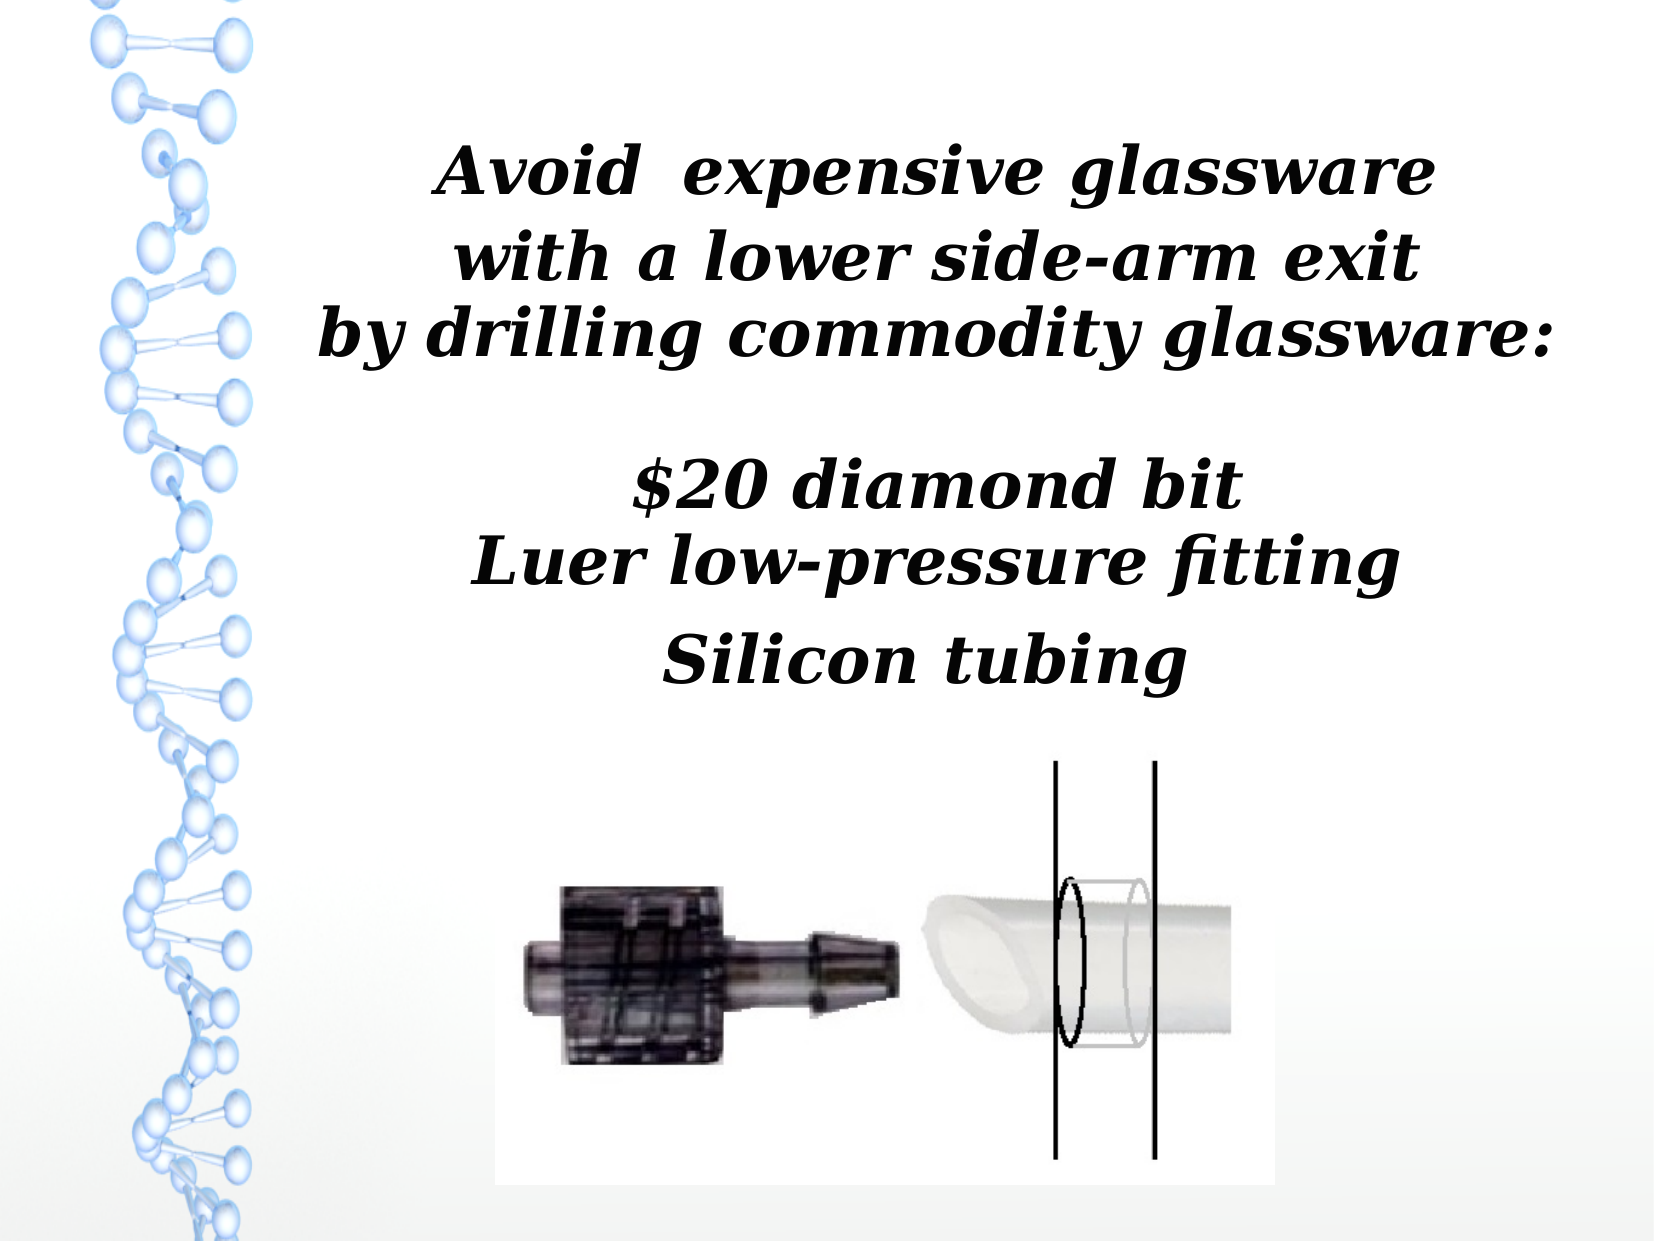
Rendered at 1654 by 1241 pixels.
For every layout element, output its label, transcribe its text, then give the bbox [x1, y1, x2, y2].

picture [0, 0, 1654, 1241]
text_box Avoid expensive glassware with a lower side-arm exit by drilling commodity glassware: $20 diamond bit Luer low-pressure fitting Silicon tubing [300, 75, 1576, 826]
